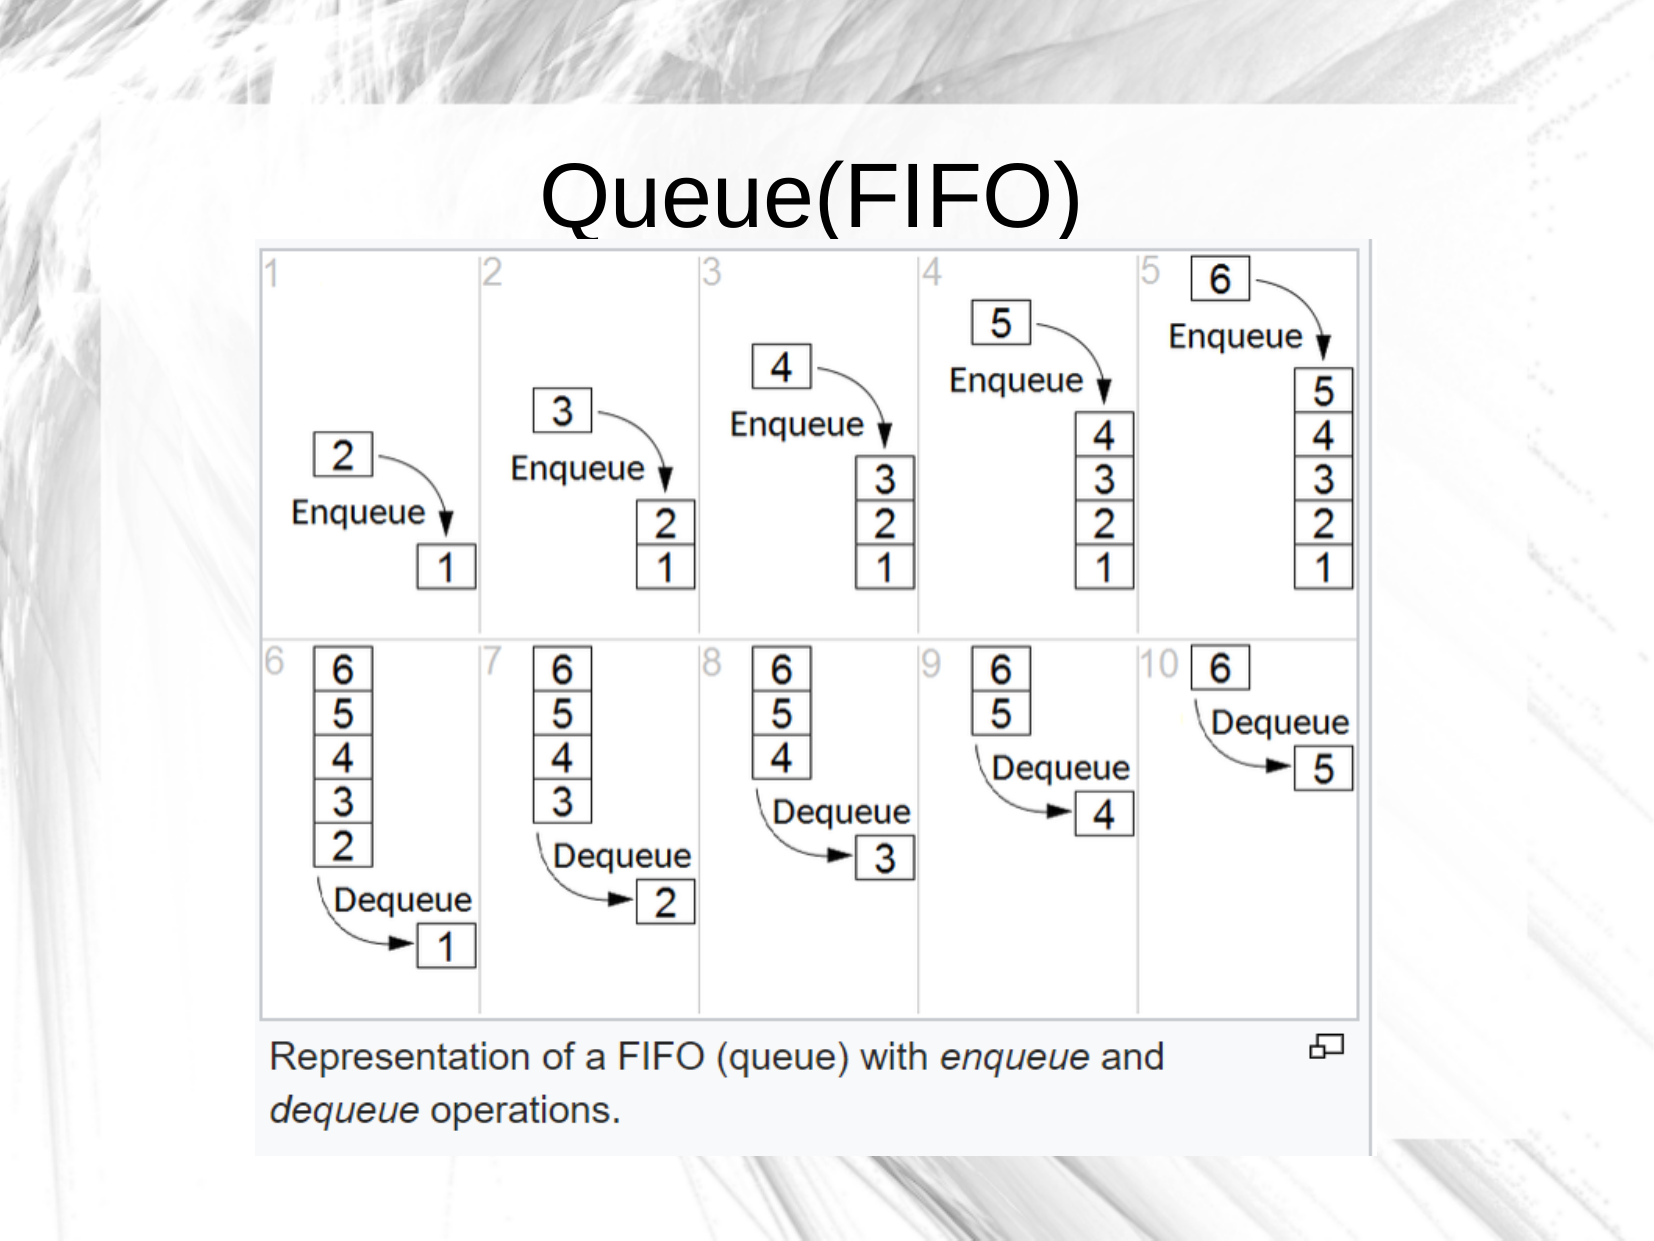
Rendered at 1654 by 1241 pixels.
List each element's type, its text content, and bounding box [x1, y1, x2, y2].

title Queue(FIFO) [118, 112, 1506, 281]
picture [0, 0, 1654, 1241]
